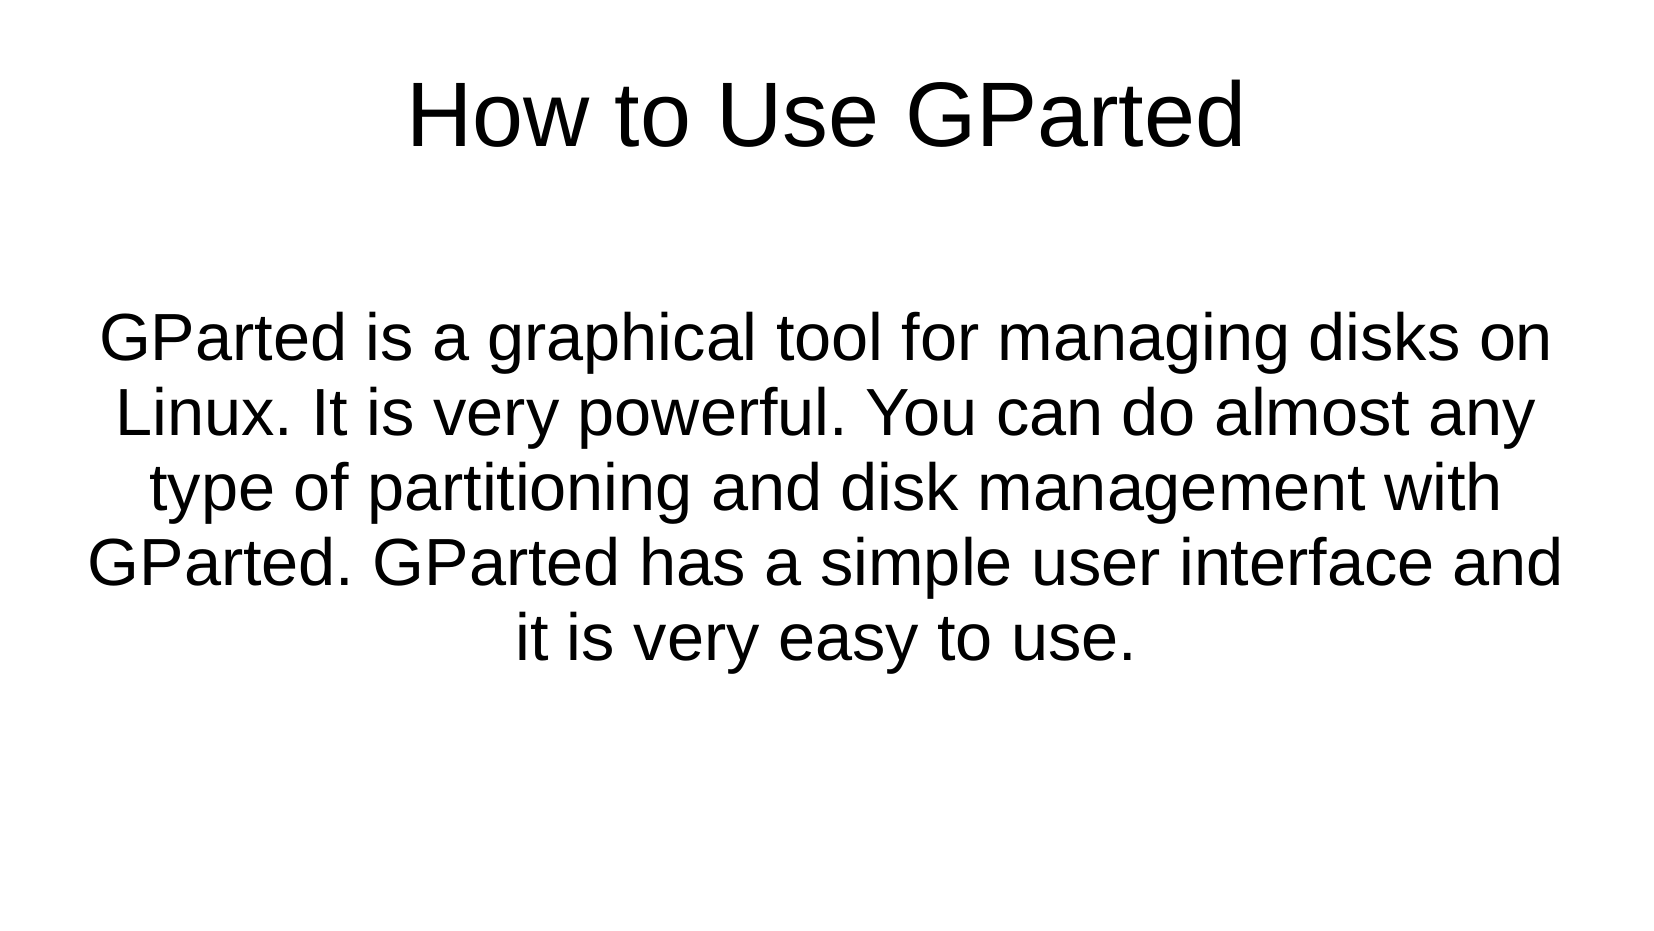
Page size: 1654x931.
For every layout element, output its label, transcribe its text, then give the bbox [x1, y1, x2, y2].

subtitle GParted is a graphical tool for managing disks on Linux. It is very powerful. You can do almost any type of partitioning and disk management with GParted. GParted has a simple user interface and it is very easy to use. [82, 217, 1571, 758]
title How to Use GParted [82, 37, 1571, 193]
